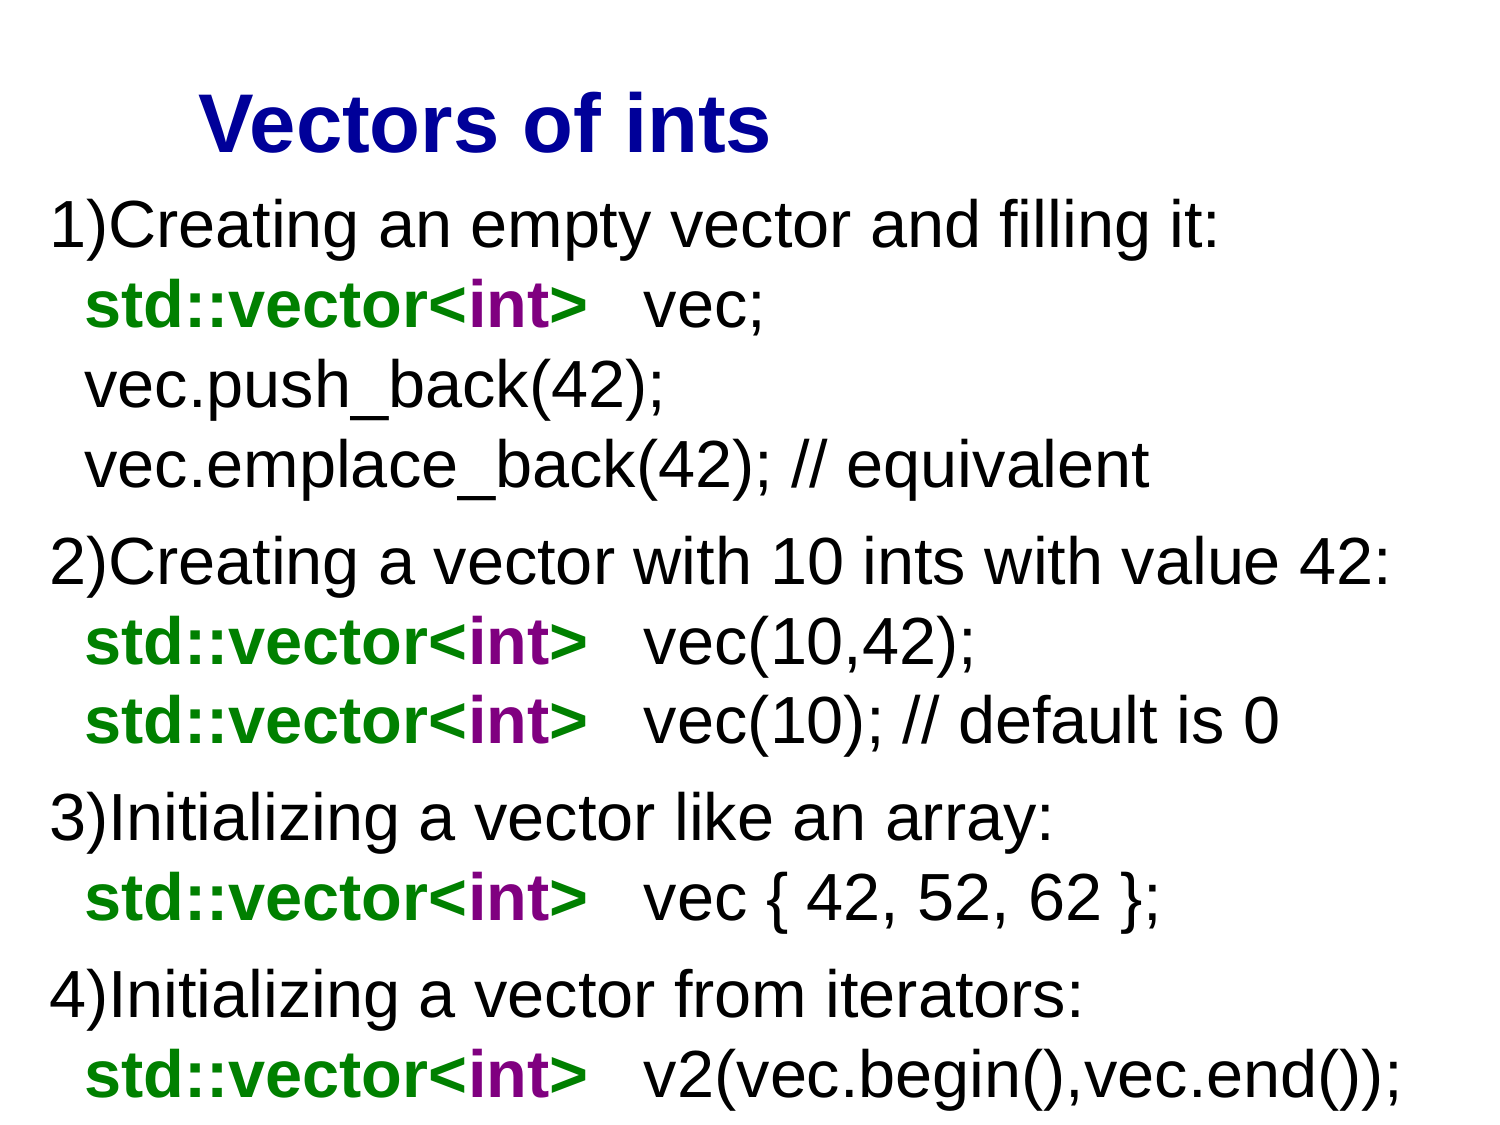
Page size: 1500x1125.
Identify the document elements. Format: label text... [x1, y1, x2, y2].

title Vectors of ints [198, 32, 1468, 180]
list Creating an empty vector and filling it: std::vector<int> vec; vec.push_back(42); vec.emplace_back(42); // equivalent Creating a vector with 10 ints with value 42: std::vector<int> vec(10,42); std::vector<int> vec(10); // default is 0 Initializing a vector like an array: std::vector<int> vec { 42, 52, 62 }; Initializing a vector from iterators: std::vector<int> v2(vec.begin(),vec.end()); [49, 180, 1468, 1006]
